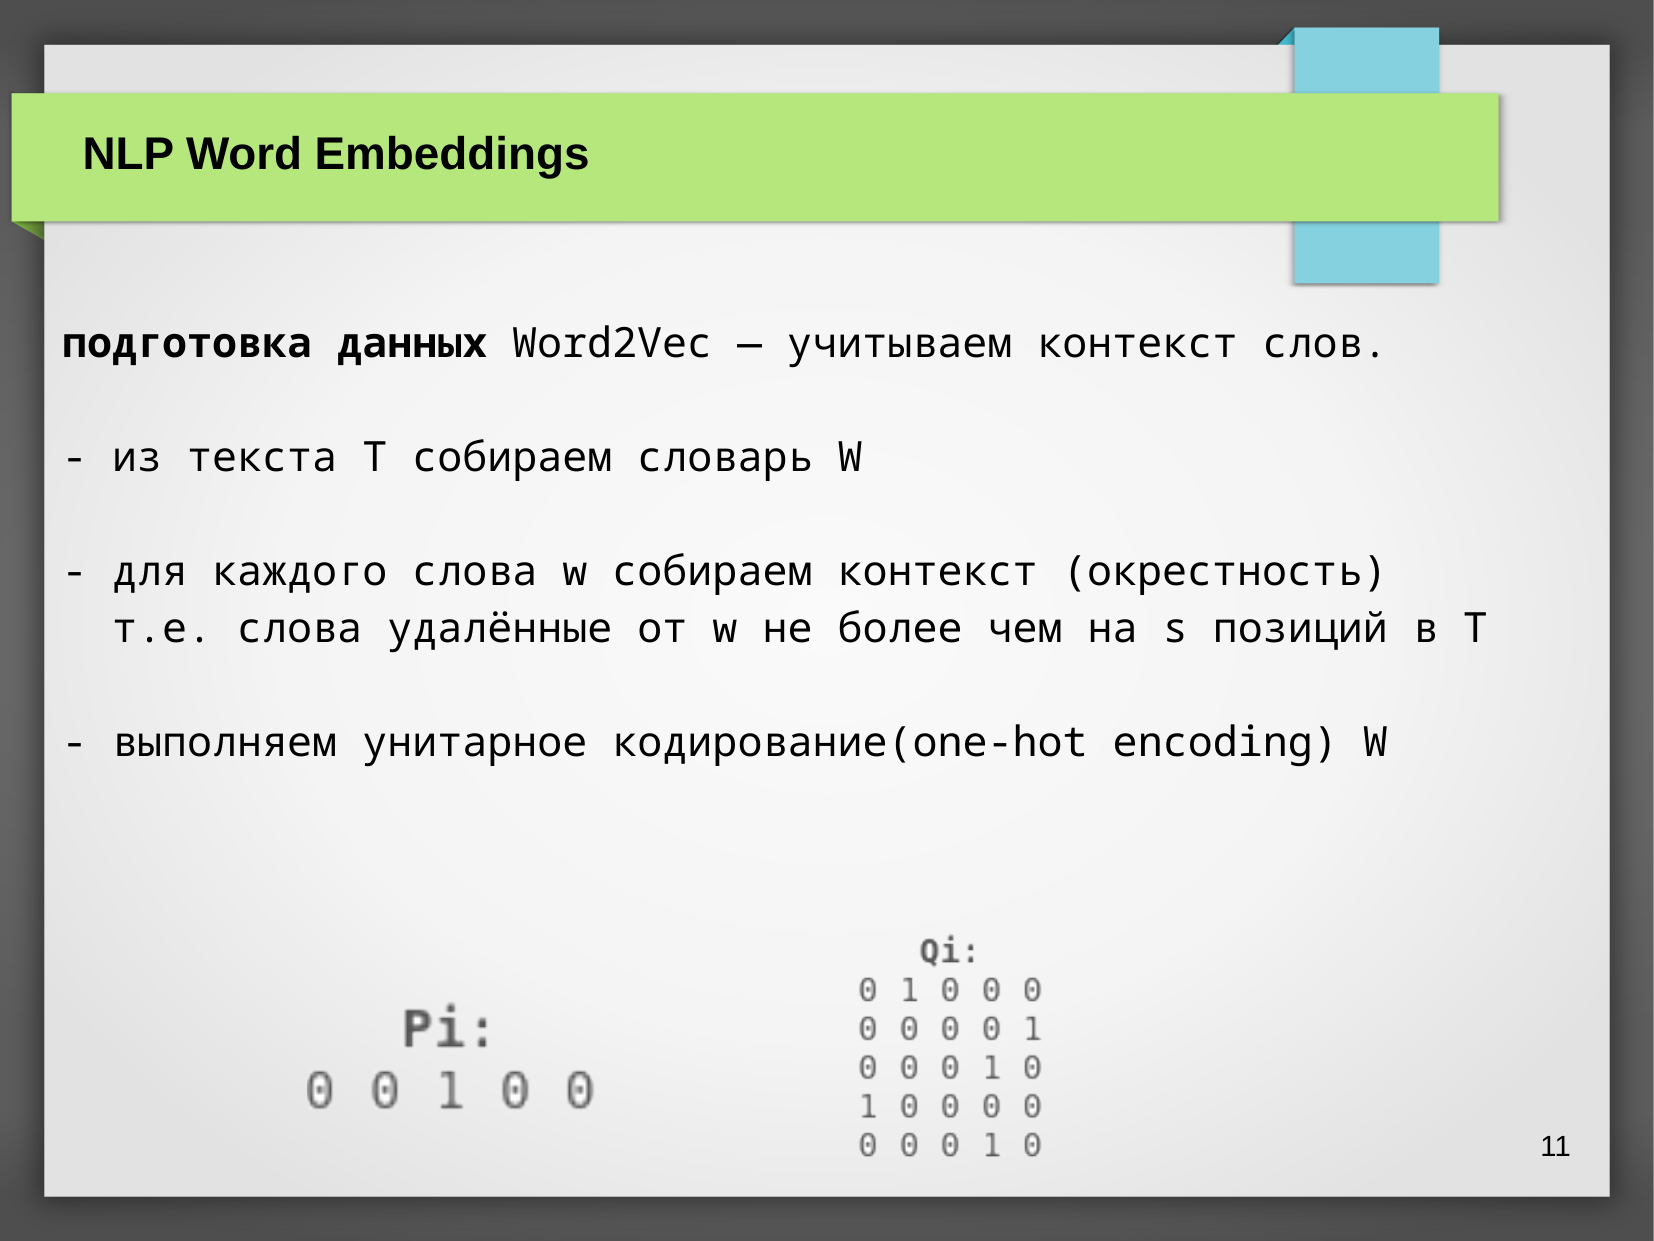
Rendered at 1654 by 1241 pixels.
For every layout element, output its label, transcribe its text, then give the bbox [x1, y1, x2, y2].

text_box подготовка данных Word2Vec — учитываем контекст слов. - из текста T собираем словарь W - для каждого слова w собираем контекст (окрестность) т.е. слова удалённые от w не более чем на s позиций в T - выполняем унитарное кодирование(one-hot encoding) W [47, 248, 1595, 927]
picture [0, 0, 1654, 1241]
title NLP Word Embeddings [82, 121, 1489, 187]
